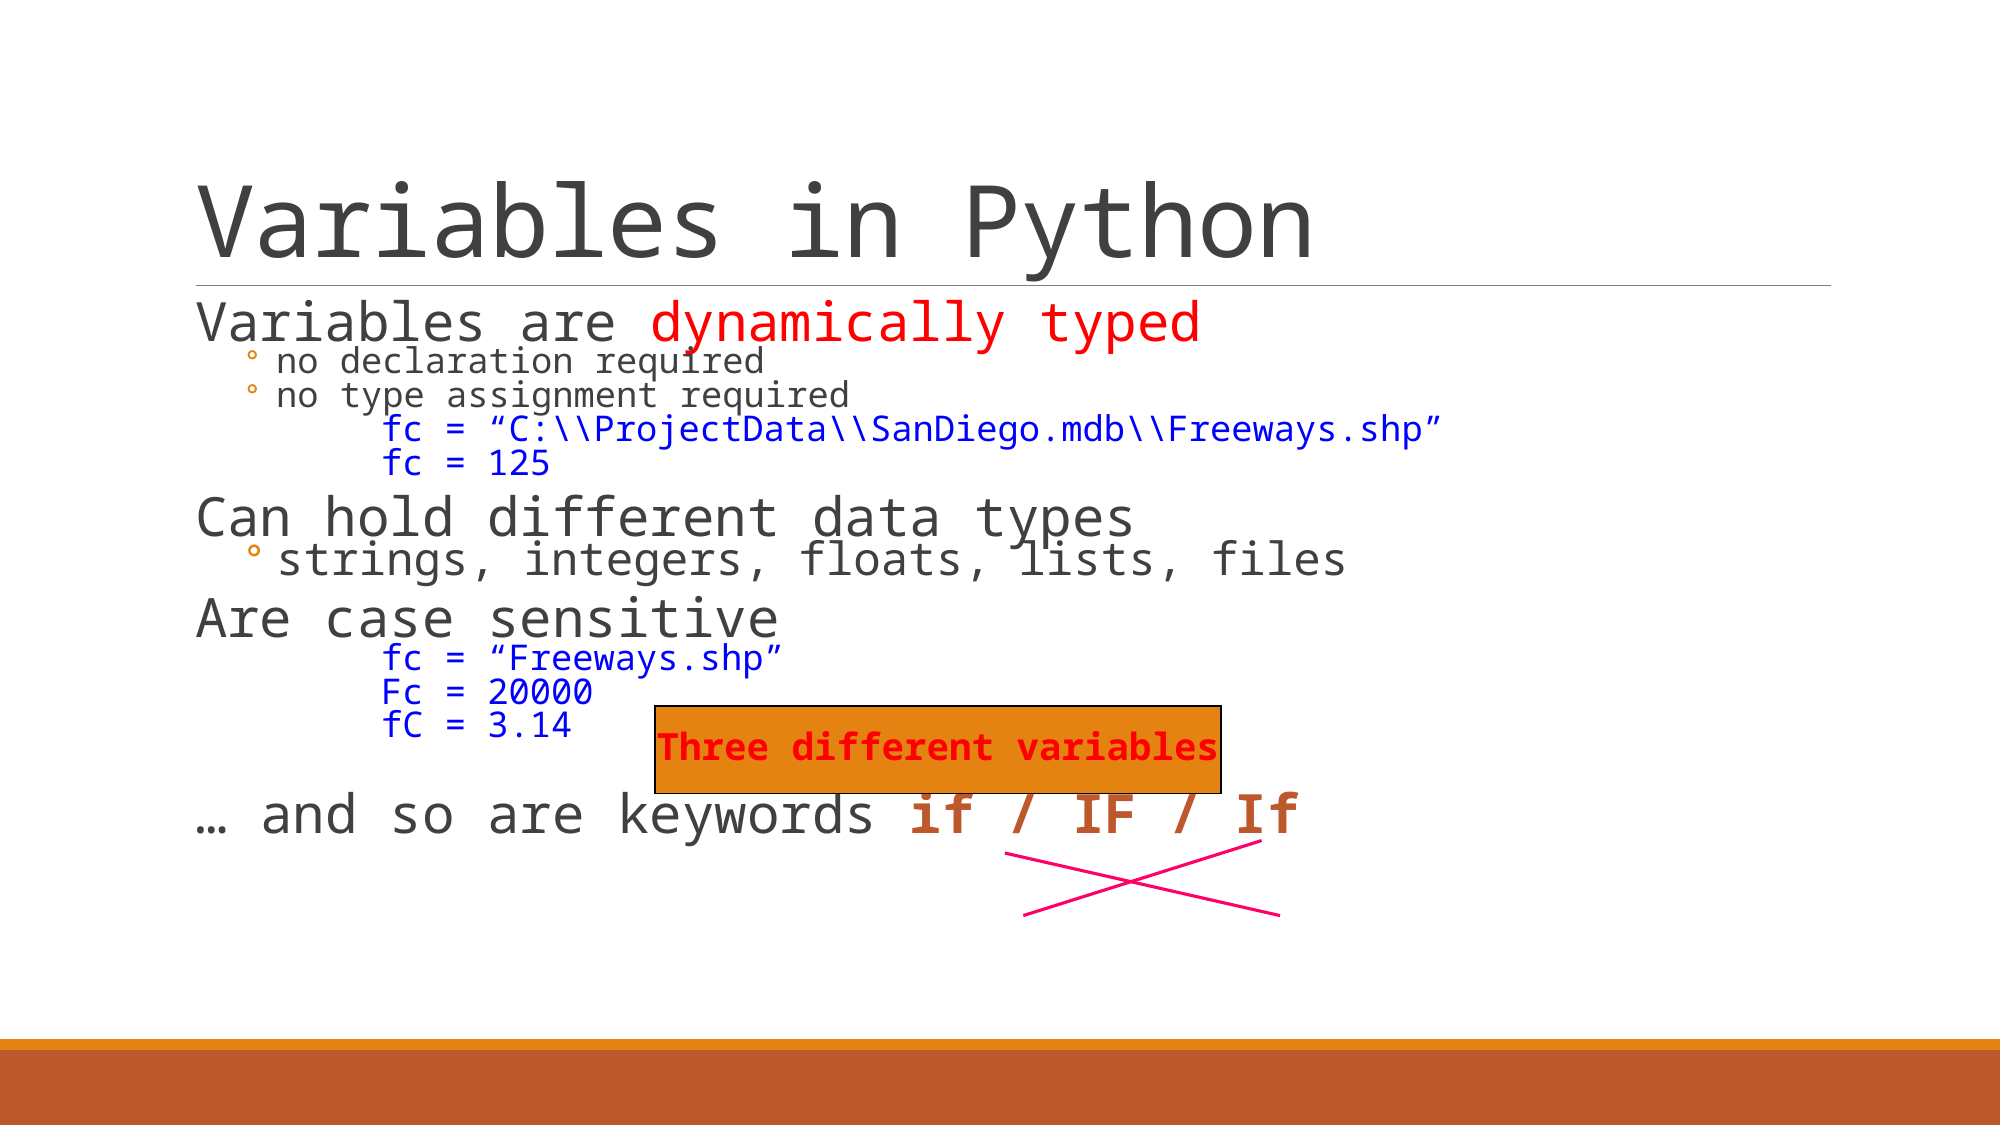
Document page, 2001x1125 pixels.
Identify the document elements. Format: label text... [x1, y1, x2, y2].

text_box Three different variables [655, 706, 1221, 793]
title Variables in Python [180, 47, 1831, 286]
list Variables are dynamically typed no declaration required no type assignment required fc = “C:\\ProjectData\\SanDiego.mdb\\Freeways.shp” fc = 125 Can hold different data types strings, integers, floats, lists, files Are case sensitive fc = “Freeways.shp” Fc = 20000 fC = 3.14 … and so are keywords if / IF / If [180, 302, 1831, 963]
